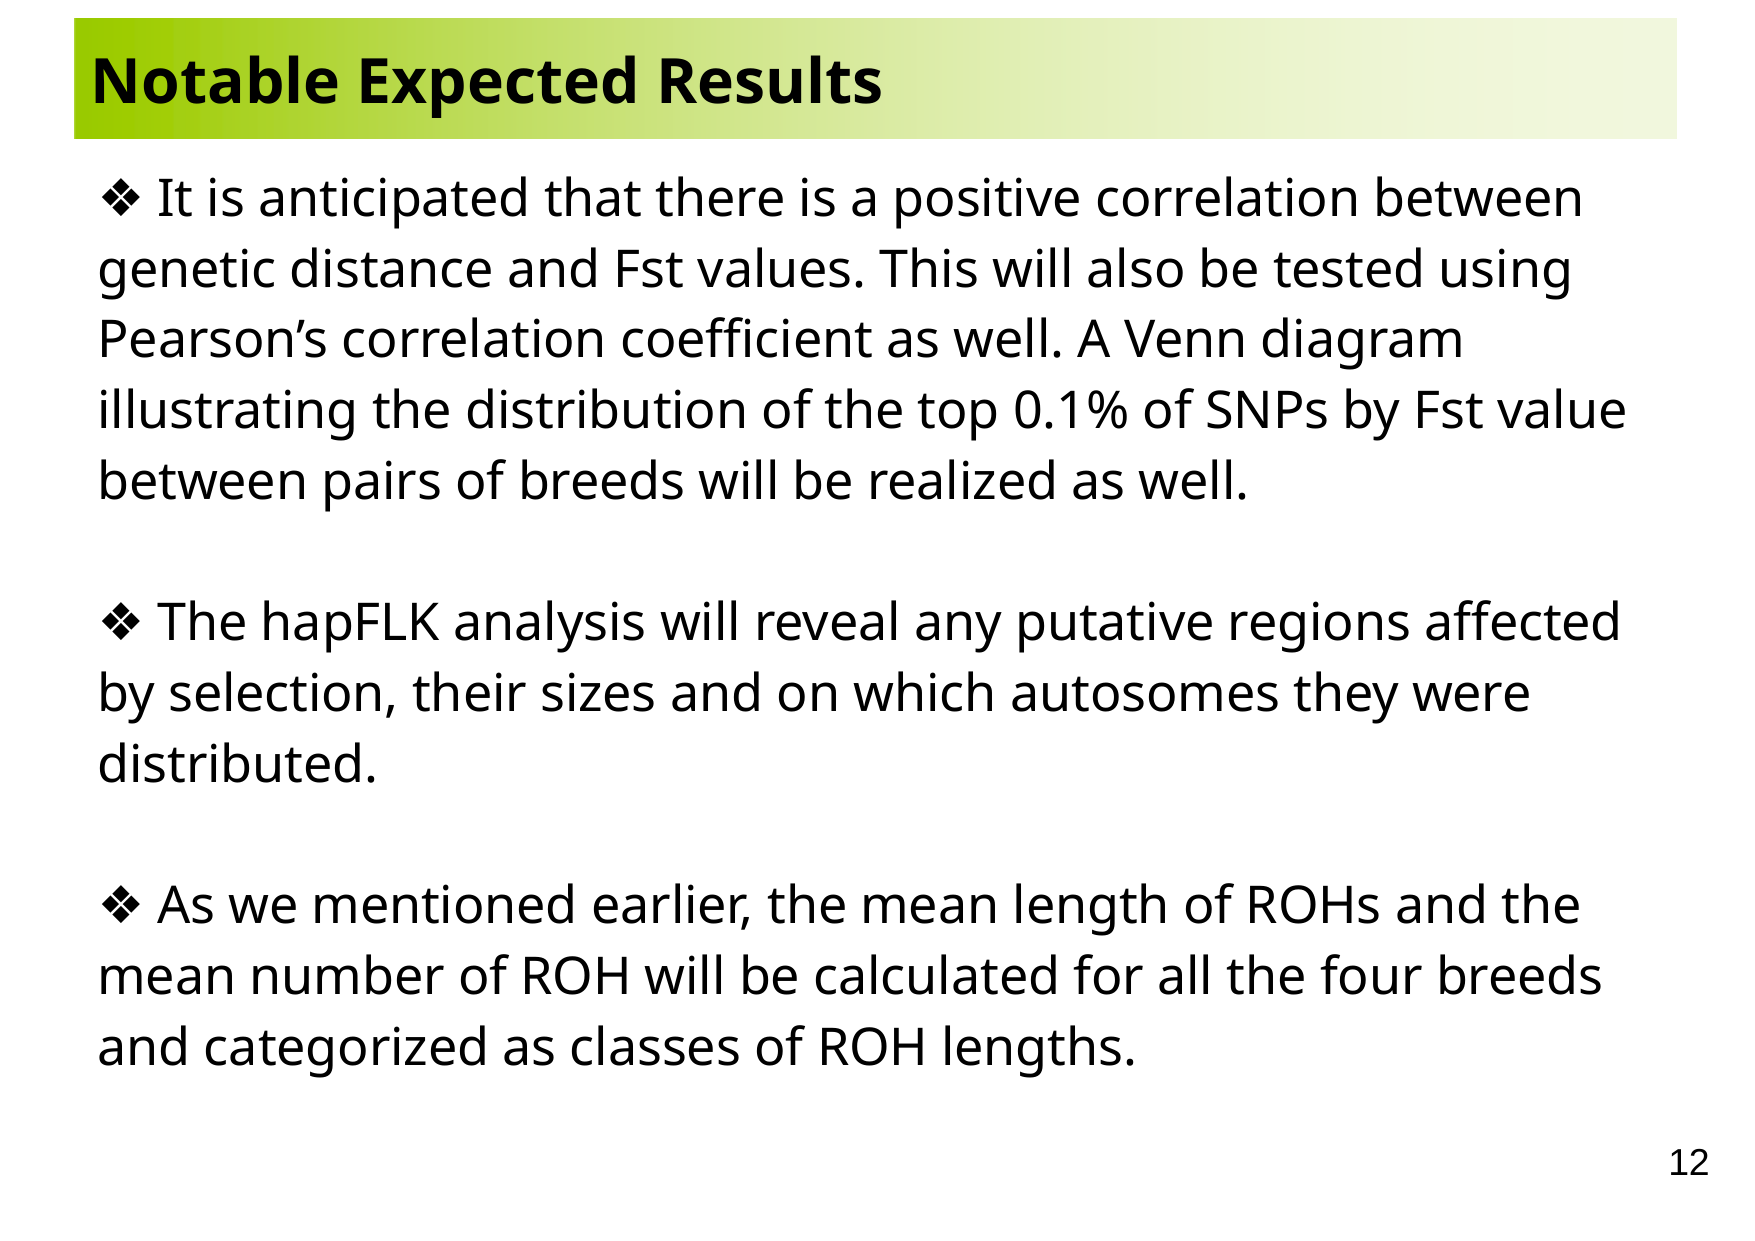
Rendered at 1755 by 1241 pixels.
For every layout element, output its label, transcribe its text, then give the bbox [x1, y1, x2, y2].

title Notable Expected Results [88, 38, 1654, 130]
picture [74, 18, 1677, 139]
text_box ❖ It is anticipated that there is a positive correlation between genetic distance and Fst values. This will also be tested using Pearson’s correlation coefficient as well. A Venn diagram illustrating the distribution of the top 0.1% of SNPs by Fst value between pairs of breeds will be realized as well. ❖ The hapFLK analysis will reveal any putative regions affected by selection, their sizes and on which autosomes they were distributed. ❖ As we mentioned earlier, the mean length of ROHs and the mean number of ROH will be calculated for all the four breeds and categorized as classes of ROH lengths. [82, 153, 1666, 1073]
text_box 12 [1653, 1133, 1737, 1191]
